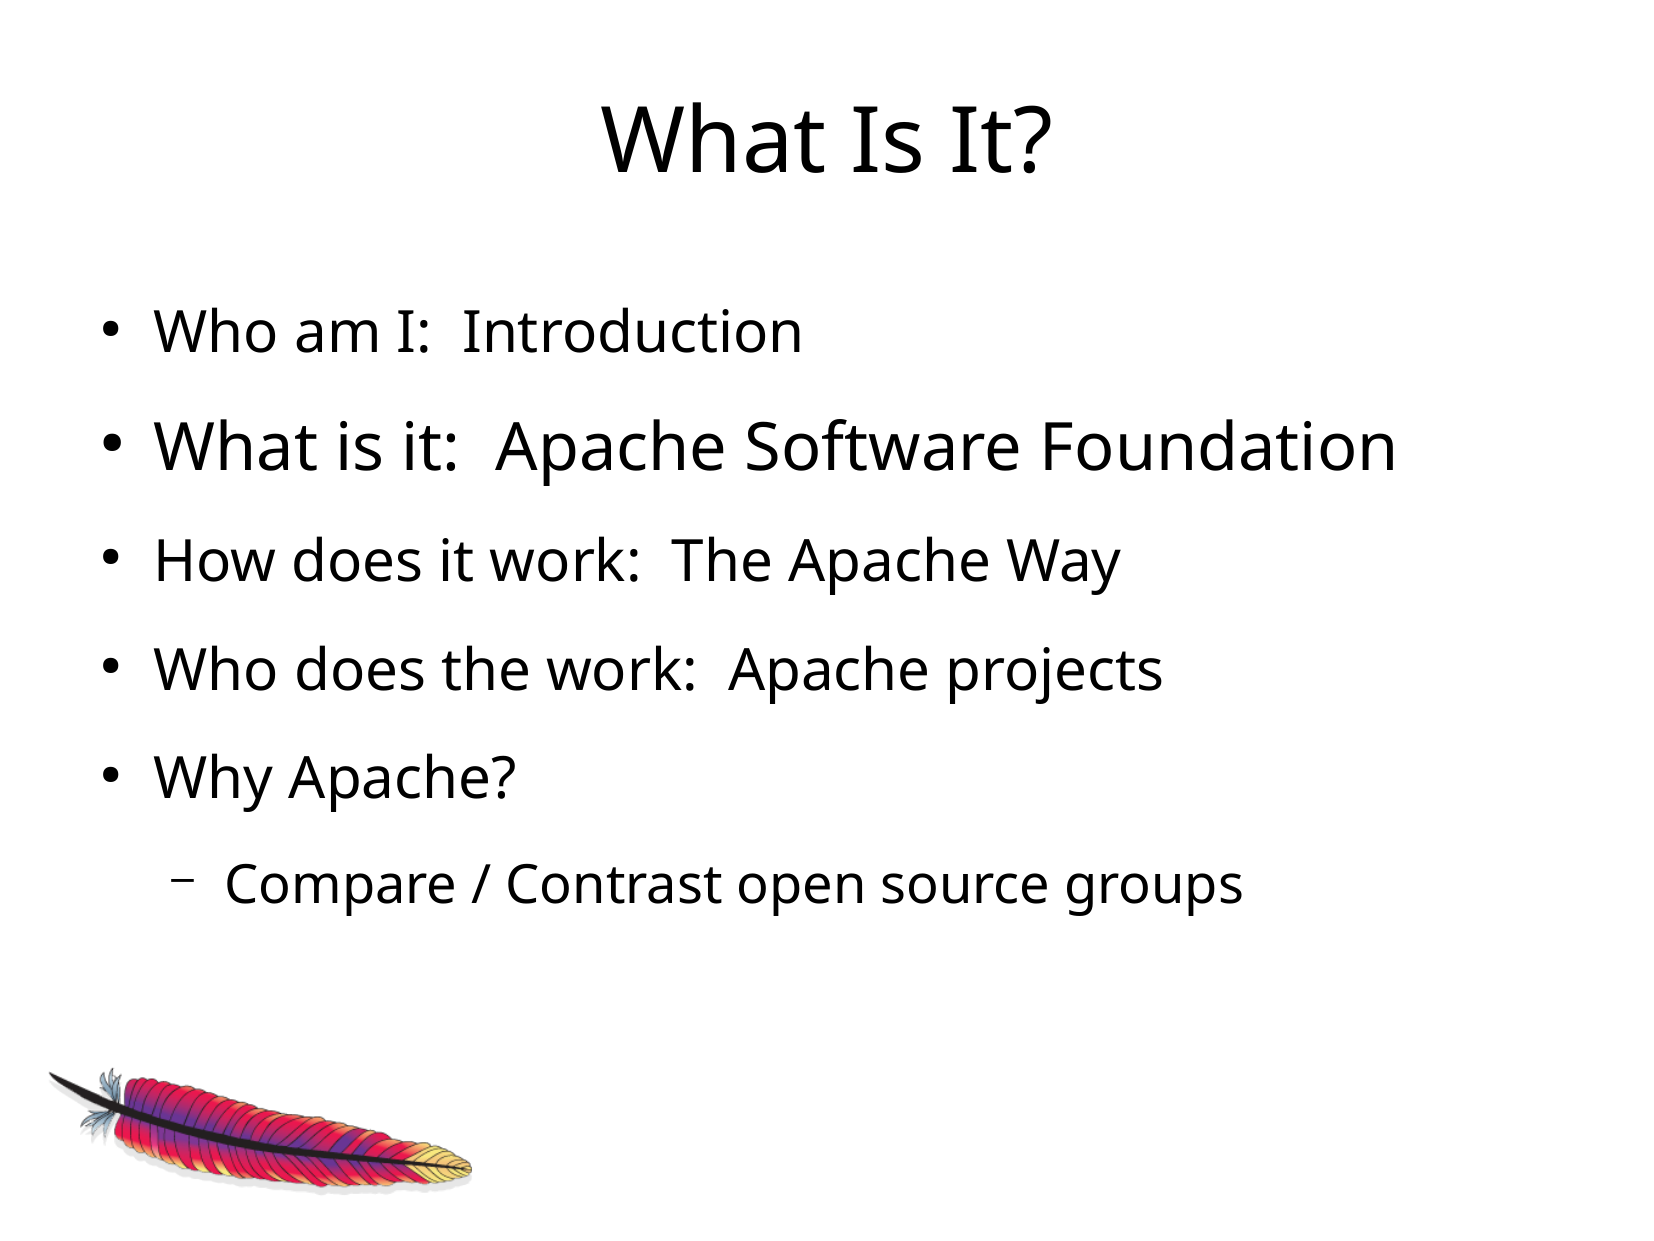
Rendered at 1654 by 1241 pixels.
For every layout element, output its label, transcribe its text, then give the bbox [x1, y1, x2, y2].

title What Is It? [82, 49, 1571, 226]
picture [45, 1064, 477, 1200]
list Who am I: Introduction What is it: Apache Software Foundation How does it work: The Apache Way Who does the work: Apache projects Why Apache? Compare / Contrast open source groups [82, 290, 1571, 1109]
